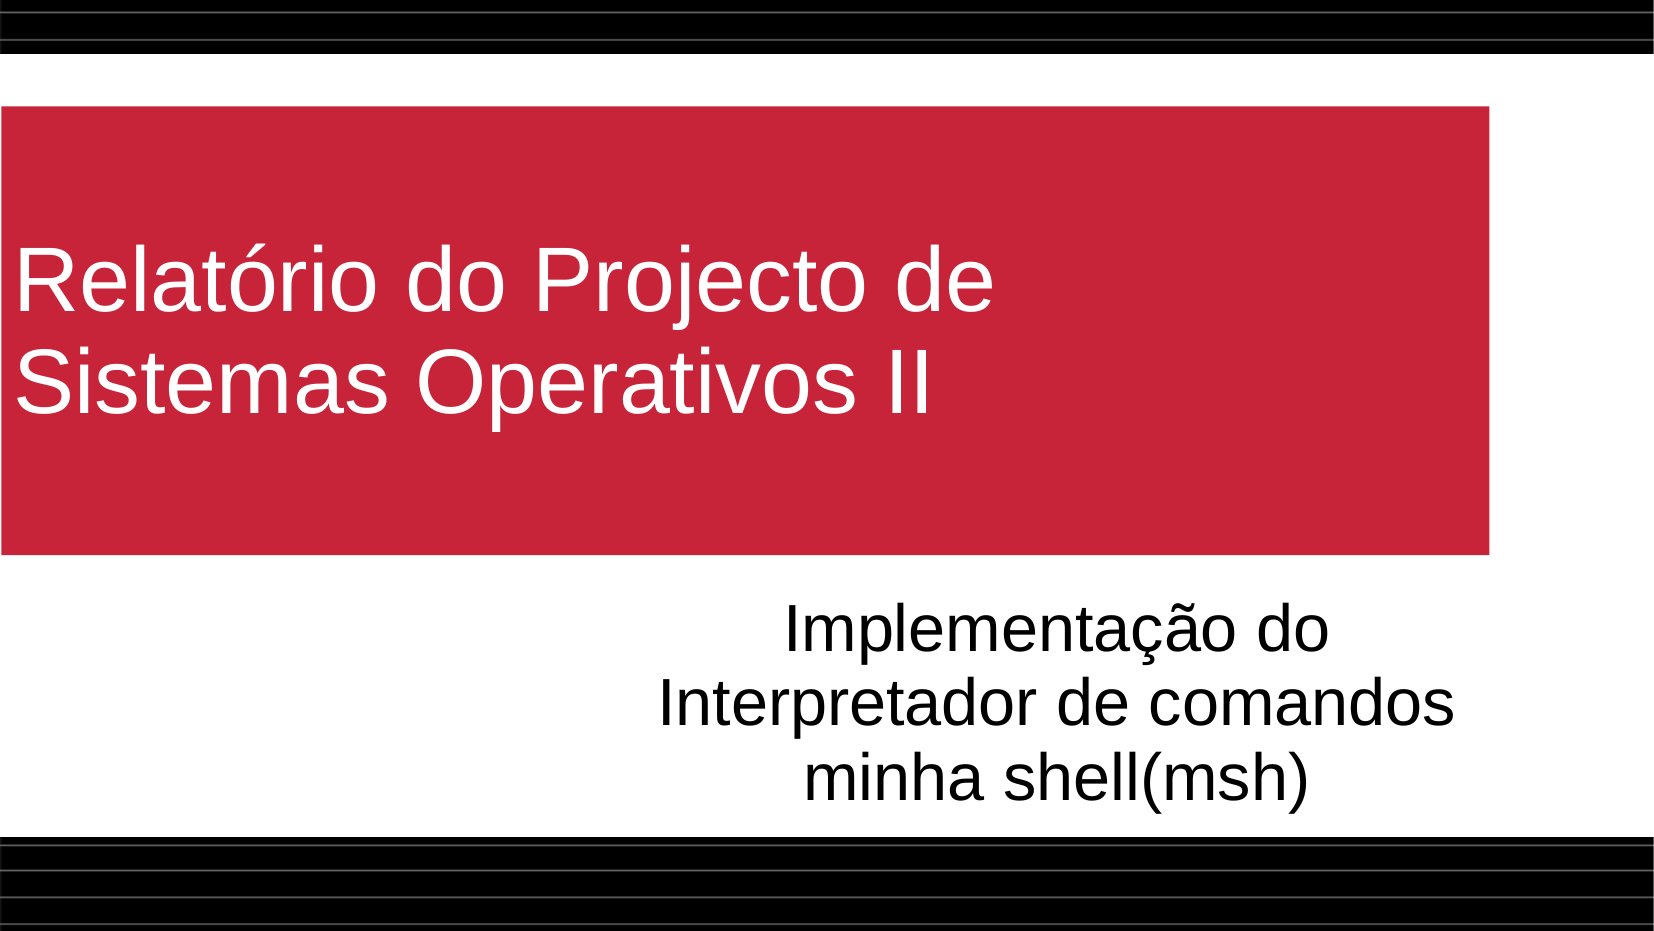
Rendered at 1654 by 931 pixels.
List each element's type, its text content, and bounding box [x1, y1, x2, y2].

picture [0, 0, 1654, 54]
picture [0, 837, 1654, 931]
title Relatório do Projecto de Sistemas Operativos II [1, 106, 1490, 556]
subtitle Implementação do Interpretador de comandos minha shell(msh) [625, 590, 1489, 815]
